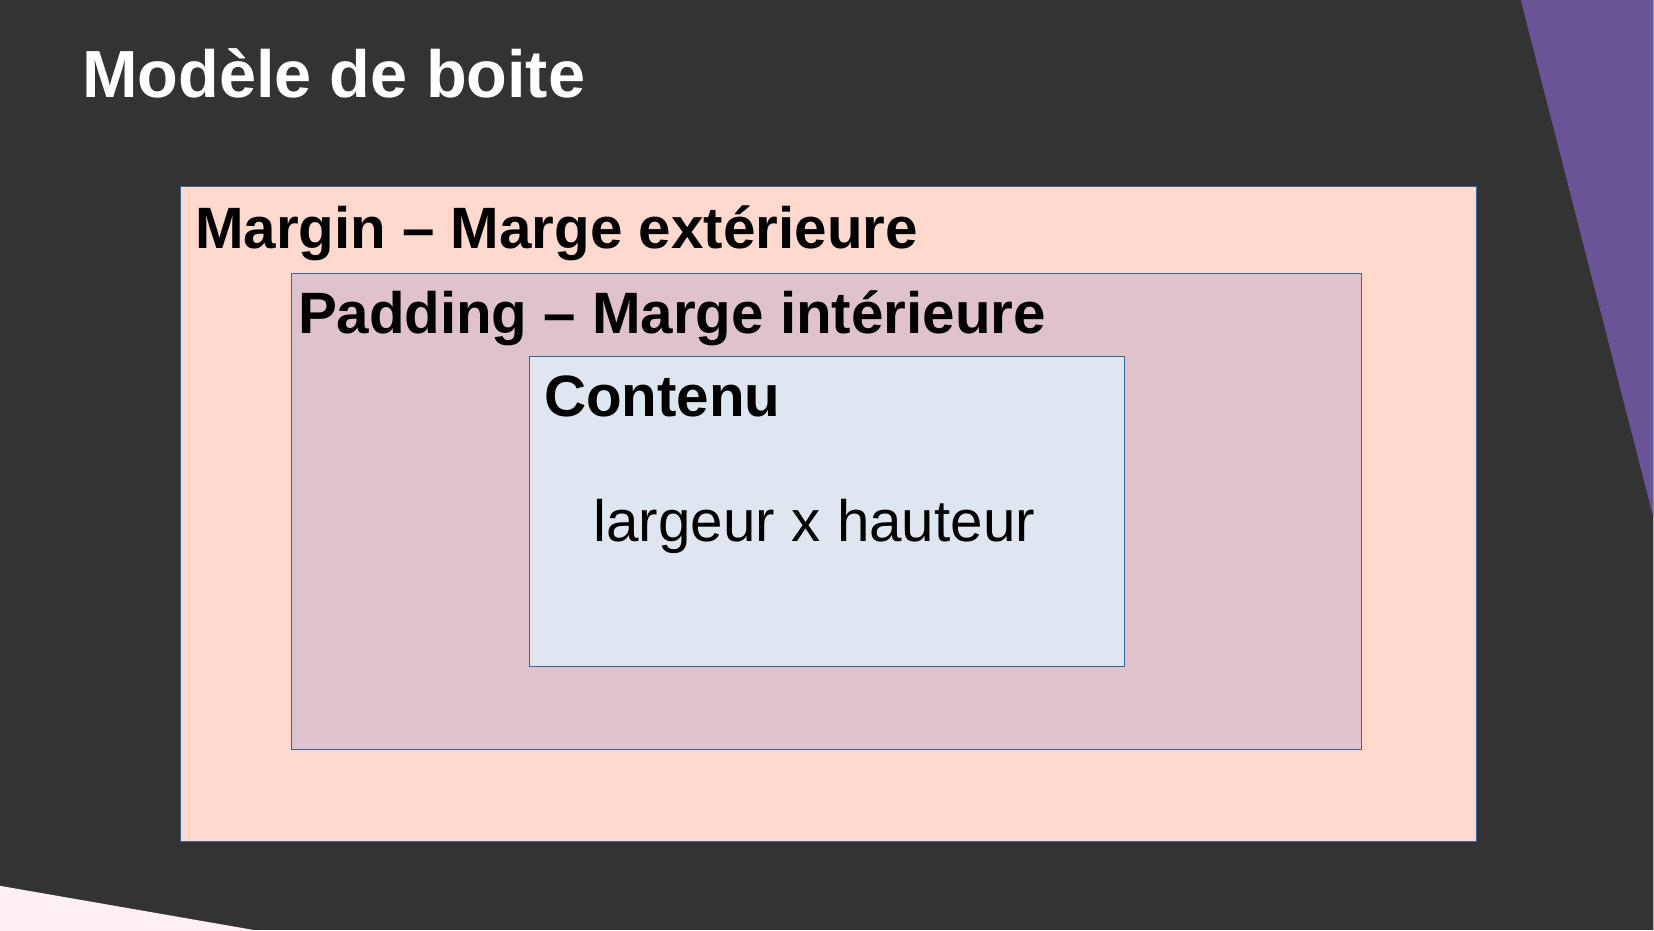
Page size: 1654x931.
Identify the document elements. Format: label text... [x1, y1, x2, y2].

text_box [180, 186, 1477, 842]
text_box largeur x hauteur [578, 481, 1075, 562]
text_box Padding – Marge intérieure [283, 273, 1276, 354]
title Modèle de boite [82, 37, 1571, 112]
text_box Contenu [529, 356, 1512, 437]
text_box [0, 885, 260, 931]
text_box [1520, 0, 1654, 520]
text_box Margin – Marge extérieure [180, 188, 1173, 268]
